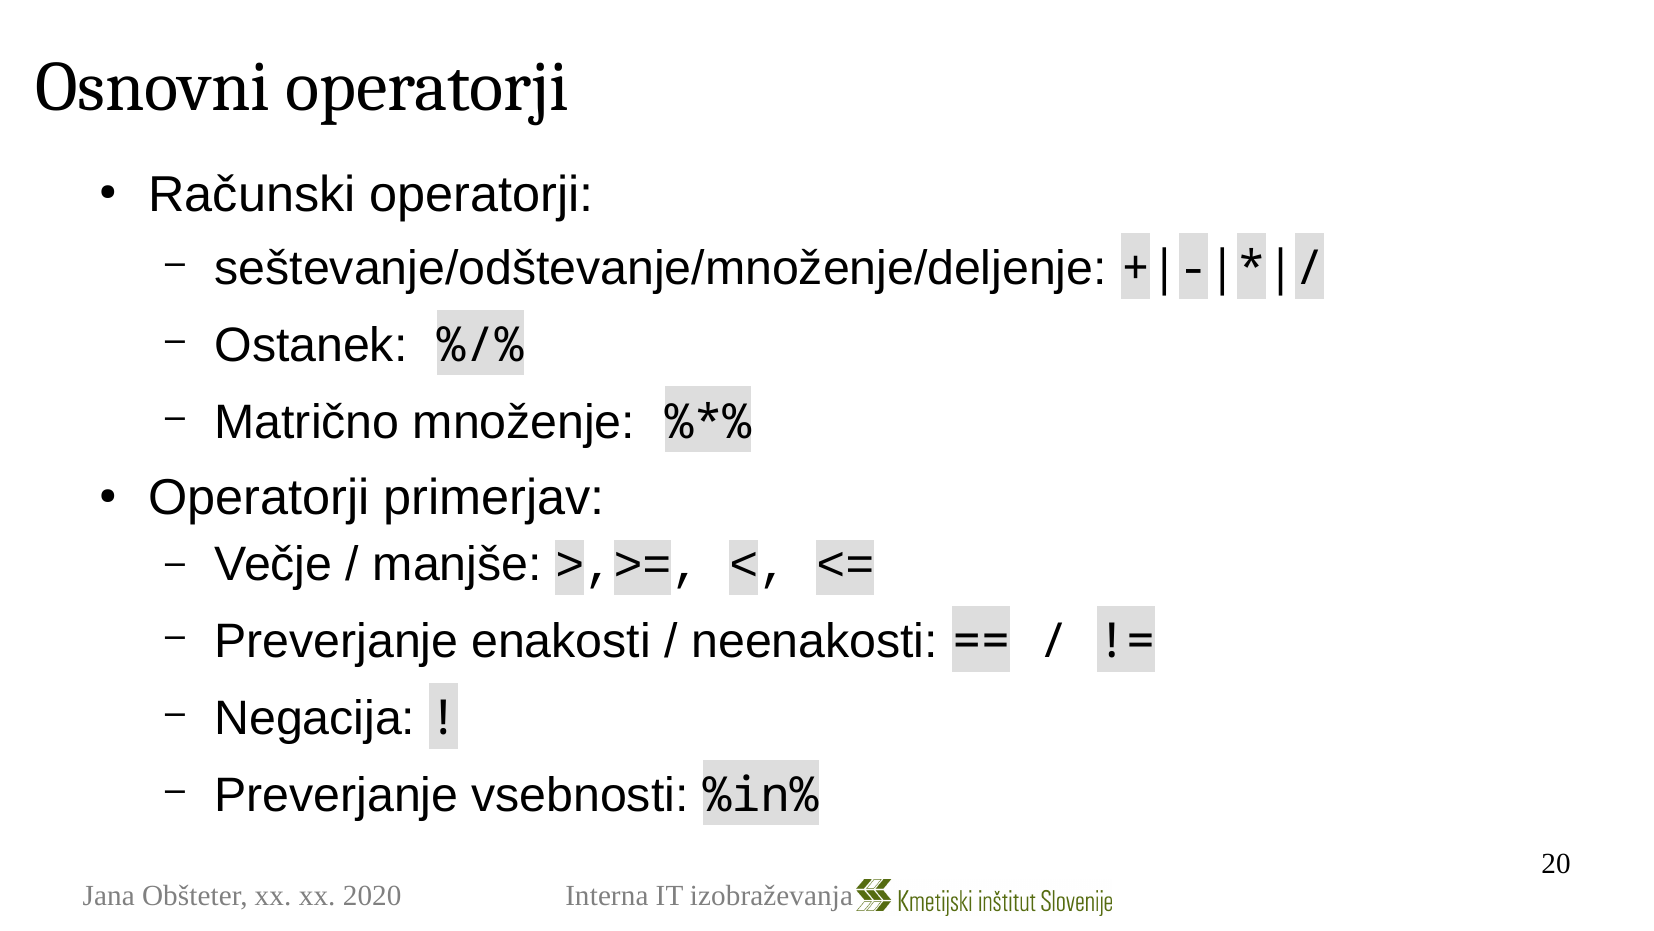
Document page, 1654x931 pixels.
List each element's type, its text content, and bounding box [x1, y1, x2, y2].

list Računski operatorji: seštevanje/odštevanje/množenje/deljenje: +|-|*|/ Ostanek: %/% Matrično množenje: %*% Operatorji primerjav: Večje / manjše: >,>=, <, <= Preverjanje enakosti / neenakosti: == / != Negacija: ! Preverjanje vsebnosti: %in% [82, 165, 1619, 827]
title Osnovni operatorji [35, 21, 1524, 154]
picture [856, 879, 1112, 916]
